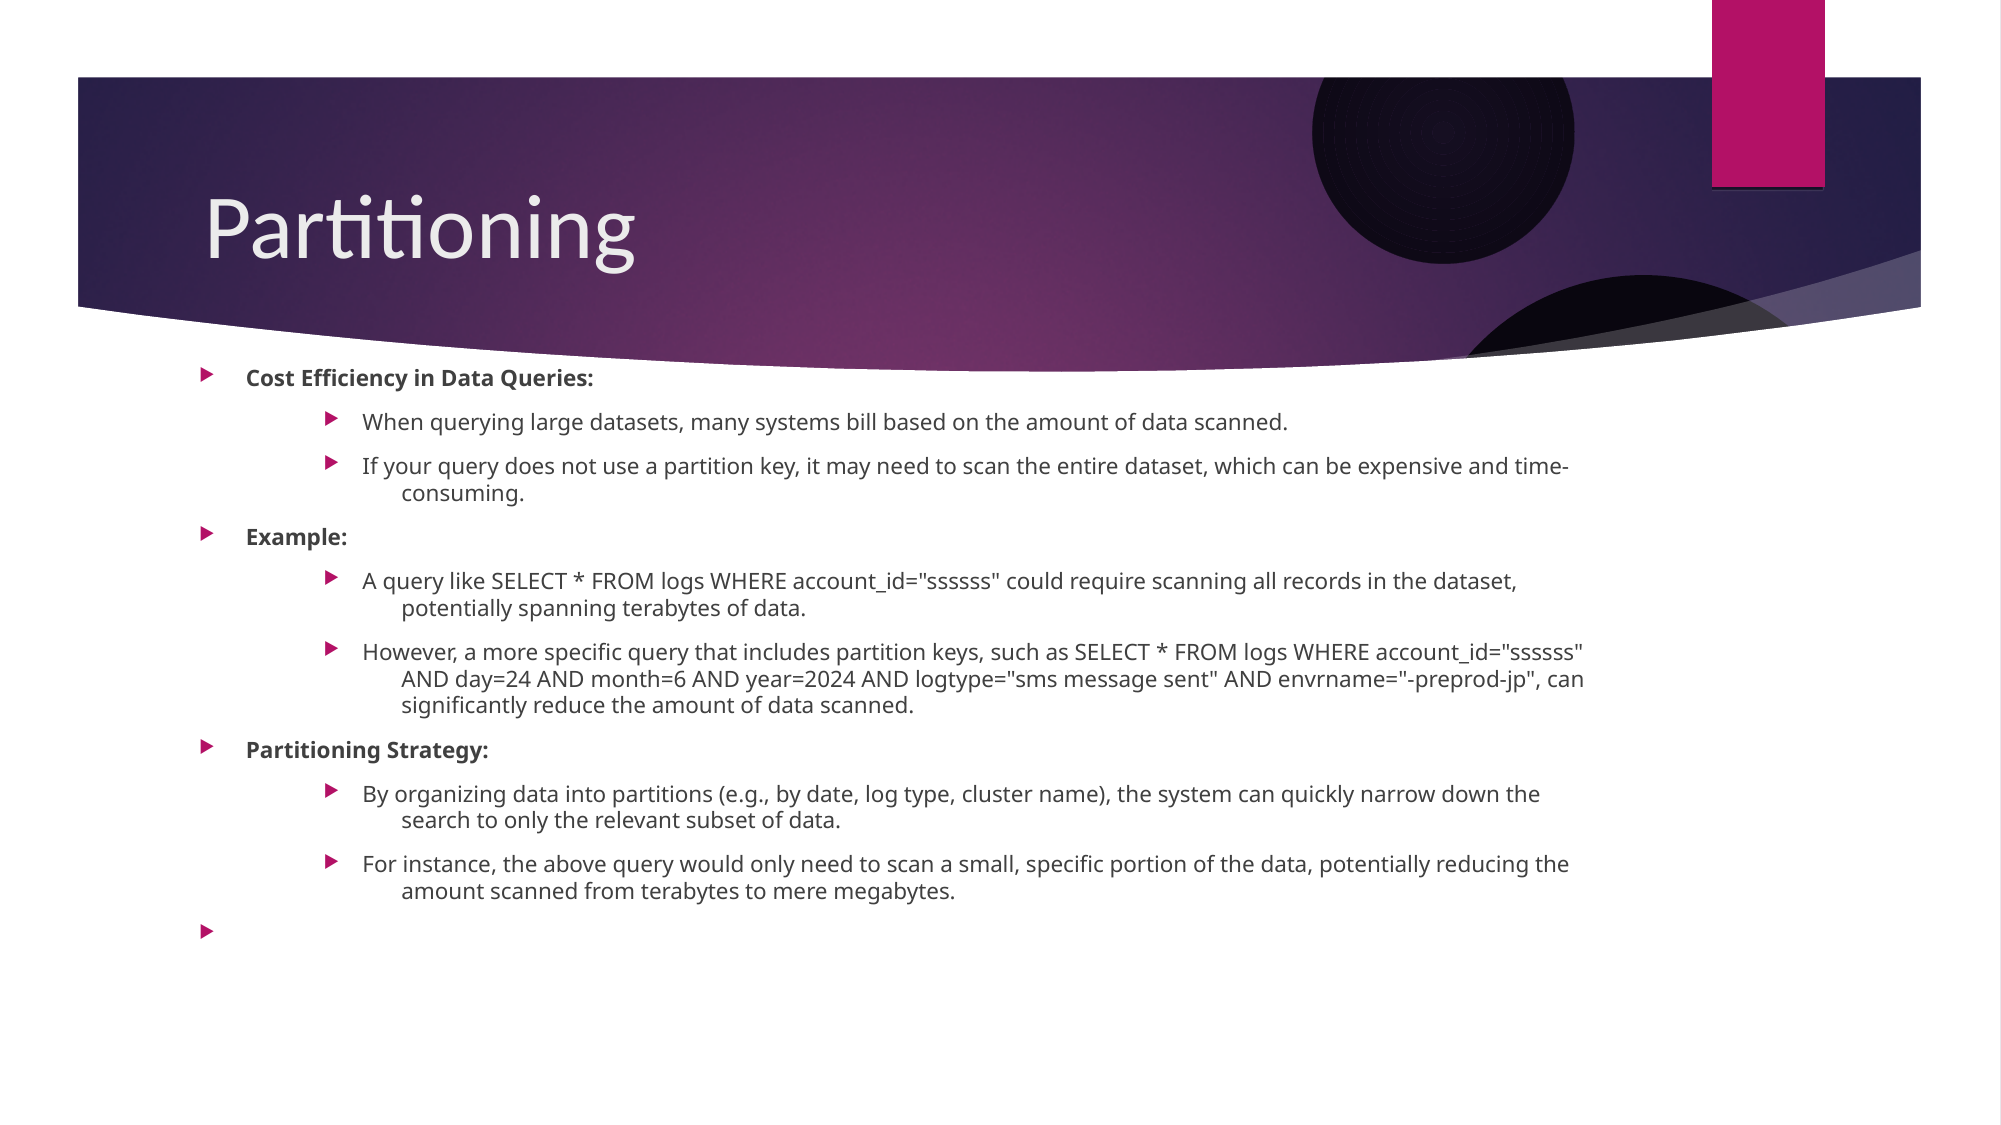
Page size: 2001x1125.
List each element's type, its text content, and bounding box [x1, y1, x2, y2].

list Cost Efficiency in Data Queries: When querying large datasets, many systems bill based on the amount of data scanned. If your query does not use a partition key, it may need to scan the entire dataset, which can be expensive and time-consuming. Example: A query like SELECT * FROM logs WHERE account_id="ssssss" could require scanning all records in the dataset, potentially spanning terabytes of data. However, a more specific query that includes partition keys, such as SELECT * FROM logs WHERE account_id="ssssss" AND day=24 AND month=6 AND year=2024 AND logtype="sms message sent" AND envrname="-preprod-jp", can significantly reduce the amount of data scanned. Partitioning Strategy: By organizing data into partitions (e.g., by date, log type, cluster name), the system can quickly narrow down the search to only the relevant subset of data. For instance, the above query would only need to scan a small, specific portion of the data, potentially reducing the amount scanned from terabytes to mere megabytes. [184, 356, 1632, 918]
title Partitioning [189, 159, 1627, 276]
